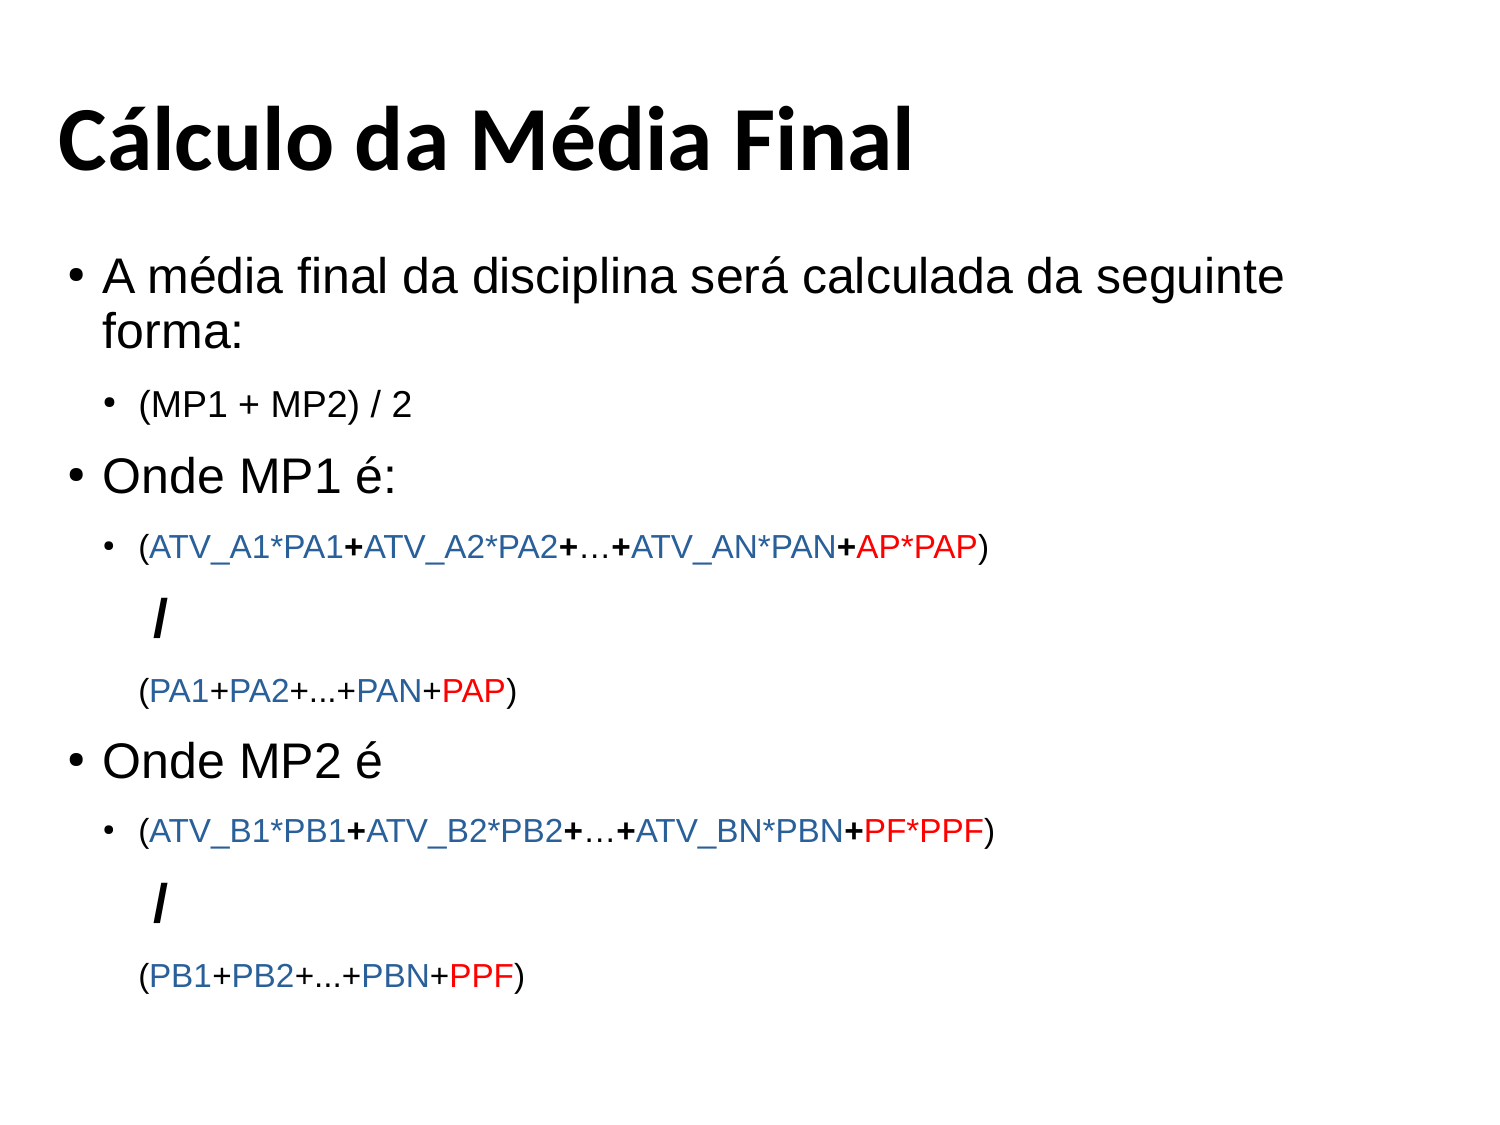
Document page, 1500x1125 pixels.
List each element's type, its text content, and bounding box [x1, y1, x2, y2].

subtitle A média final da disciplina será calculada da seguinte forma: (MP1 + MP2) / 2 Onde MP1 é: (ATV_A1*PA1+ATV_A2*PA2+…+ATV_AN*PAN+AP*PAP) / (PA1+PA2+...+PAN+PAP) Onde MP2 é (ATV_B1*PB1+ATV_B2*PB2+…+ATV_BN*PBN+PF*PPF) / (PB1+PB2+...+PBN+PPF) [67, 248, 1418, 1063]
title Cálculo da Média Final [59, 101, 1418, 195]
